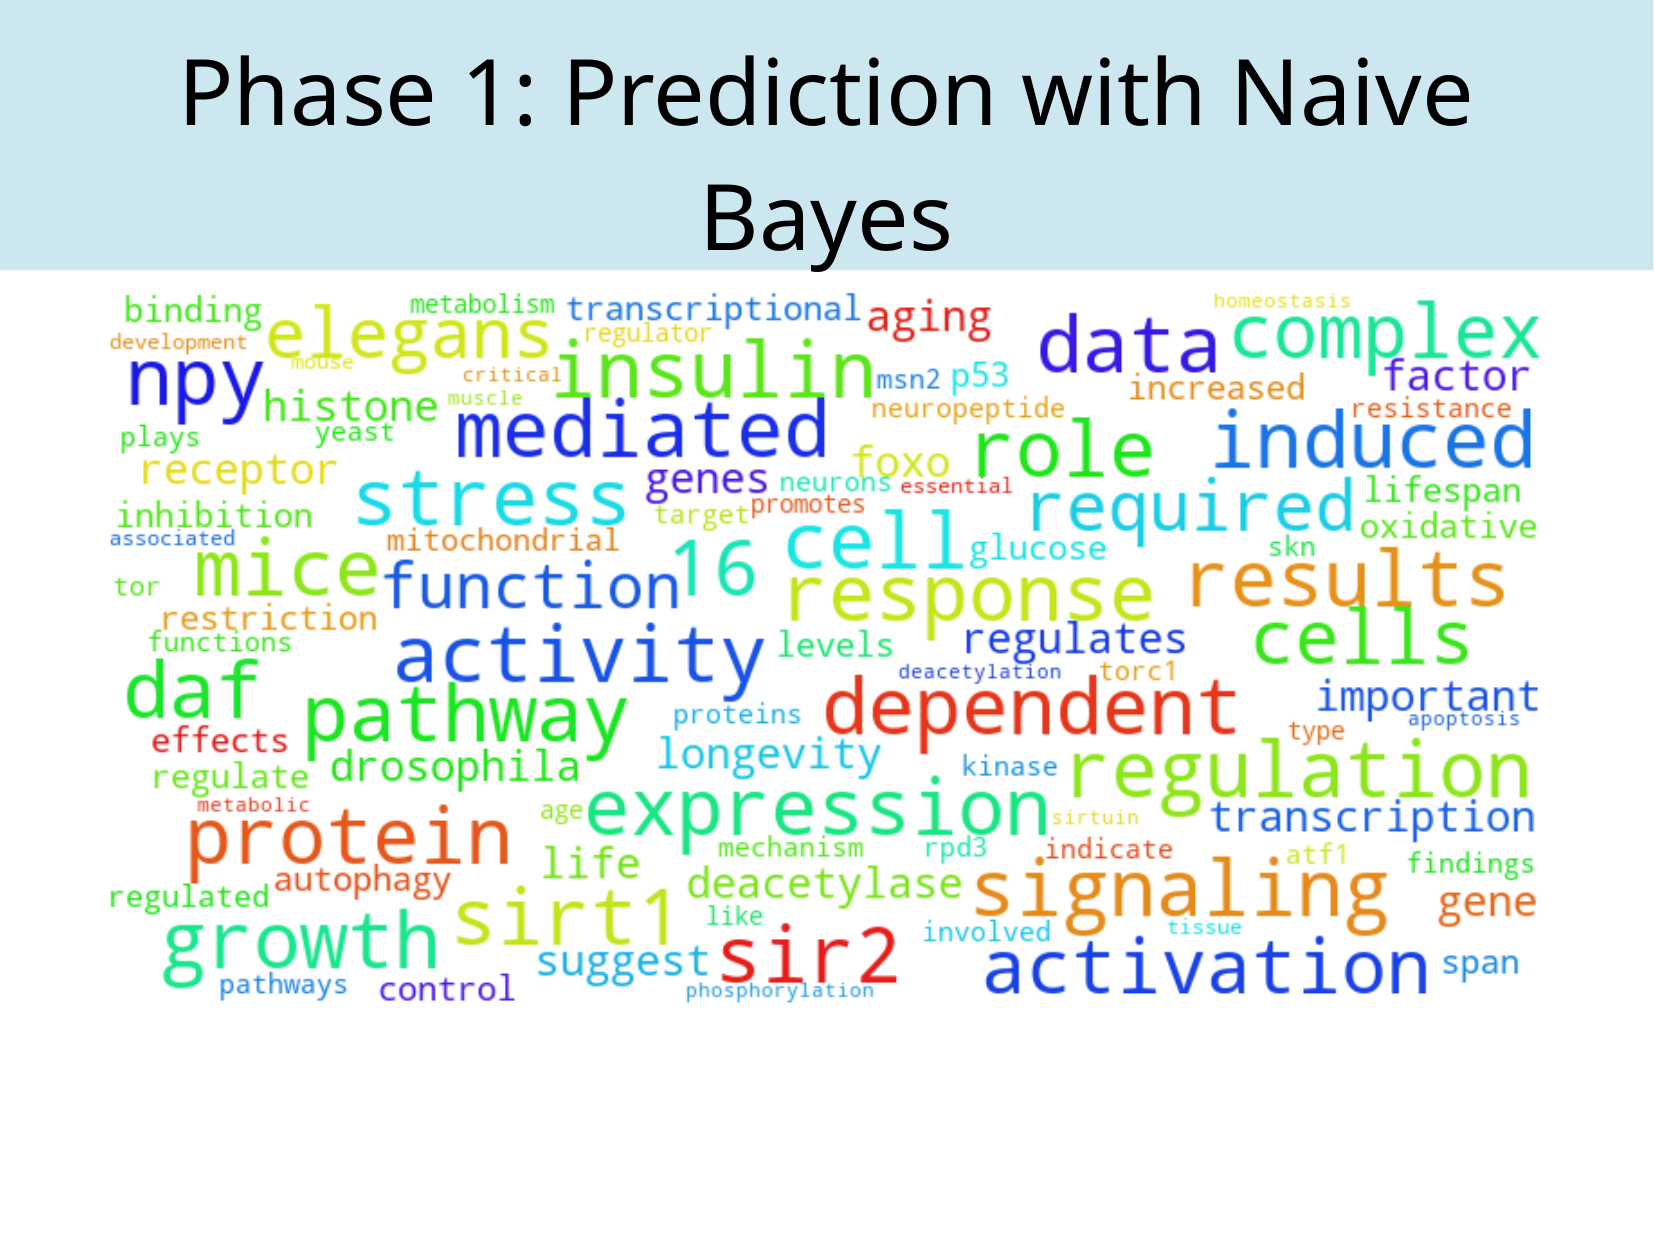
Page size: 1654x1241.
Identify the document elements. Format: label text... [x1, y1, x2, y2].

text_box [0, 0, 1654, 271]
title Phase 1: Prediction with Naive Bayes [82, 49, 1571, 257]
picture [106, 290, 1547, 1010]
